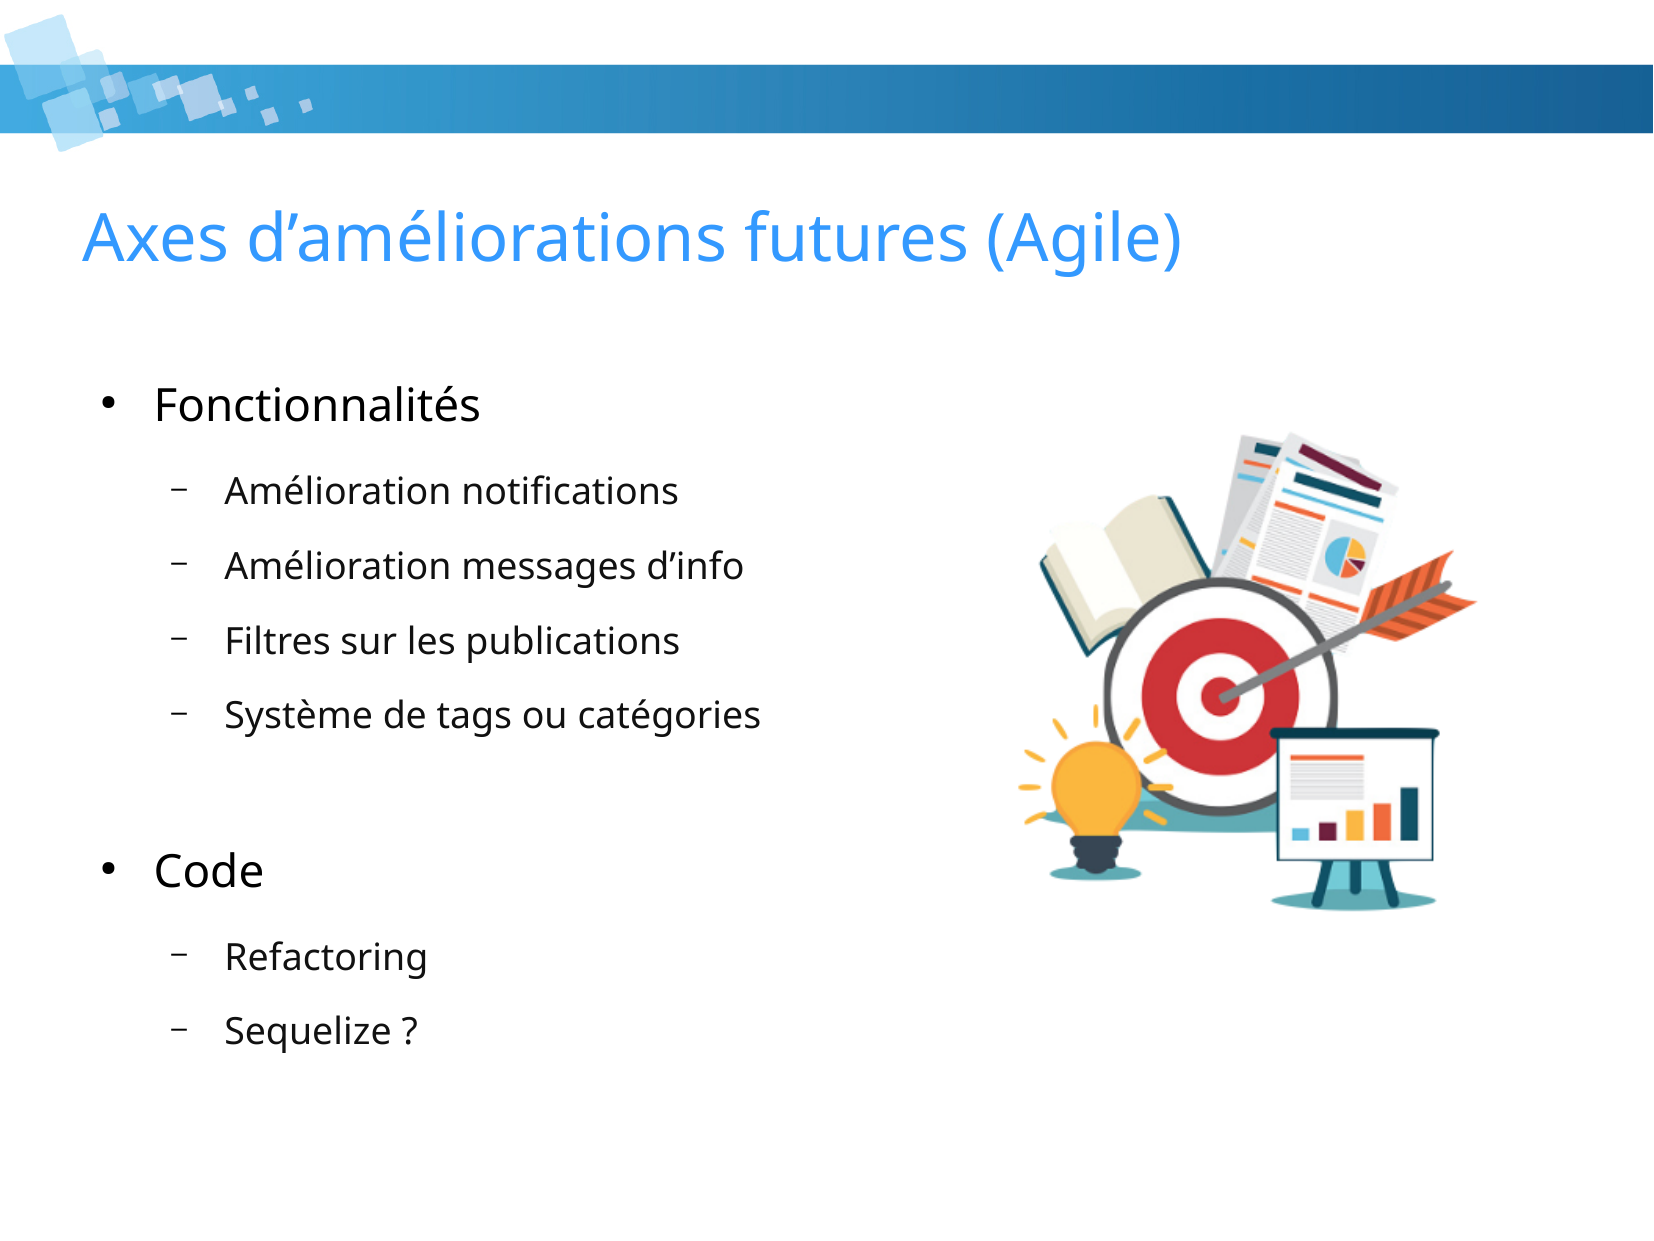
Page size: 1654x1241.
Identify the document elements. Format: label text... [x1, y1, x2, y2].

title Axes d’améliorations futures (Agile) [82, 132, 1571, 340]
list Fonctionnalités Amélioration notifications Amélioration messages d’info Filtres sur les publications Système de tags ou catégories Code Refactoring Sequelize ? [82, 372, 1571, 1108]
picture [0, 0, 1653, 1238]
